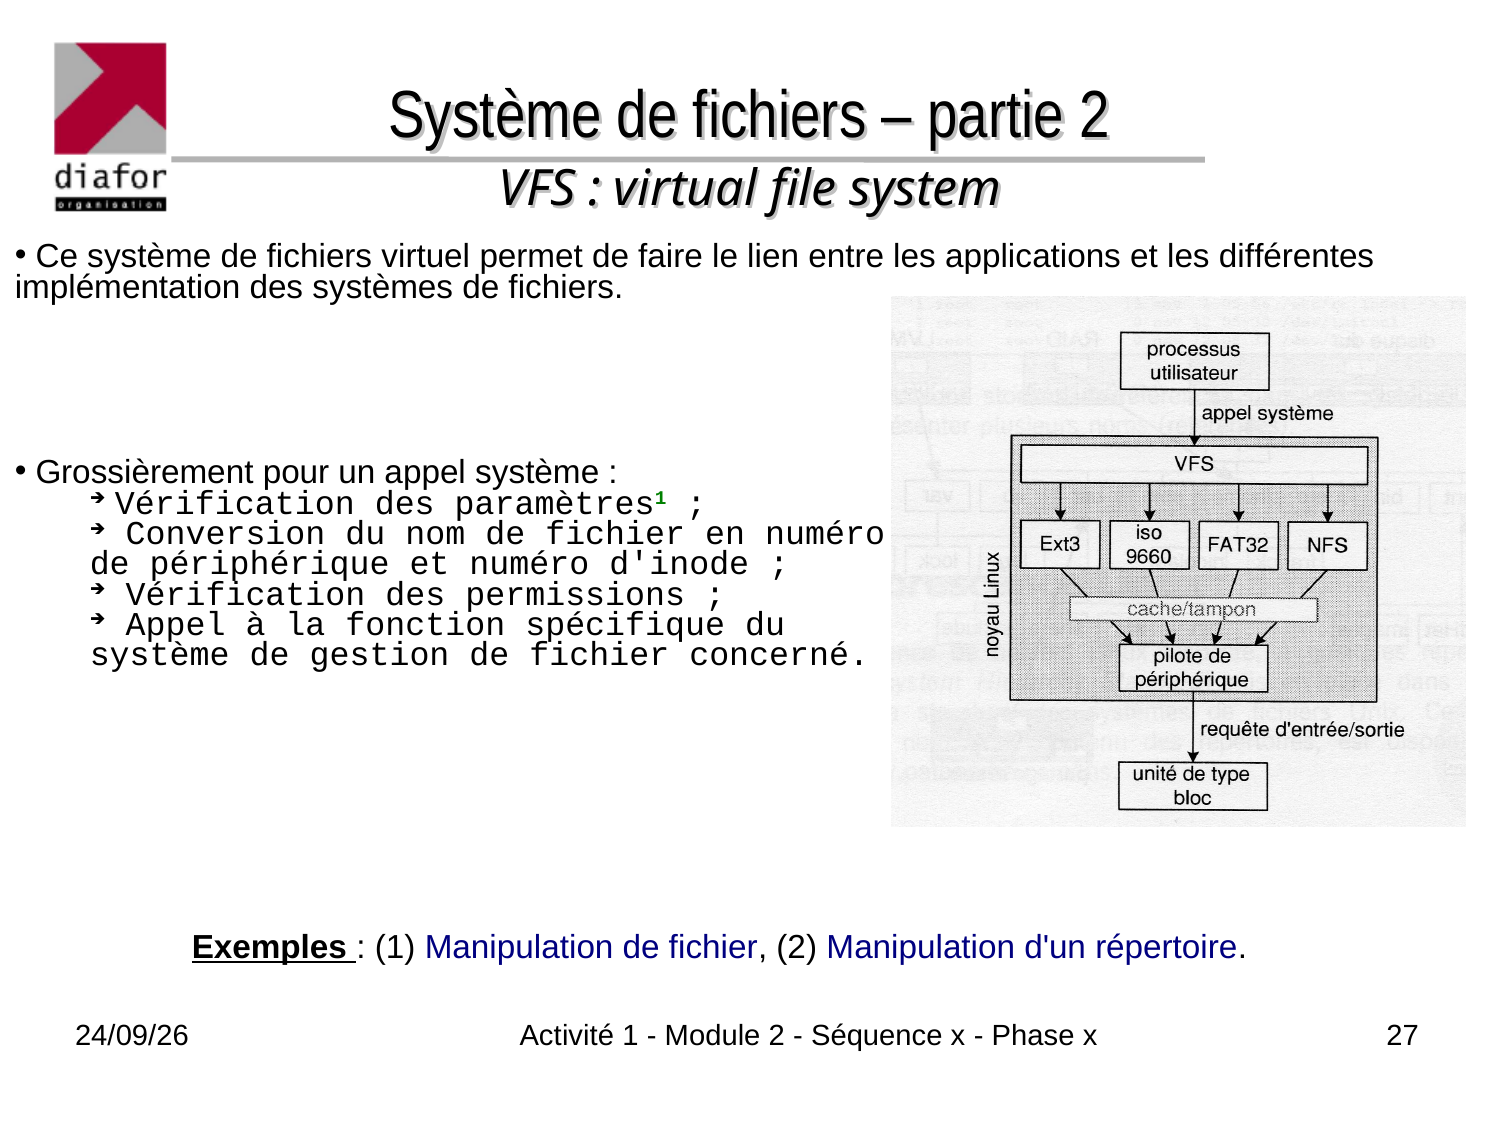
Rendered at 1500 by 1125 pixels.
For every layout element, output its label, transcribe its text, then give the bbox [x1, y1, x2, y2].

text_box Grossièrement pour un appel système : Vérification des paramètres1 ; Conversion du nom de fichier en numéro de périphérique et numéro d'inode ; Vérification des permissions ; Appel à la fonction spécifique du système de gestion de fichier concerné. [0, 452, 921, 680]
picture [891, 312, 1466, 827]
picture [53, 42, 168, 213]
text_box Ce système de fichiers virtuel permet de faire le lien entre les applications et les différentes implémentation des systèmes de fichiers. [0, 236, 1500, 312]
title Système de fichiers – partie 2 VFS : virtual file system [75, 45, 1426, 236]
text_box Exemples : (1) Manipulation de fichier, (2) Manipulation d'un répertoire. [177, 927, 1359, 973]
